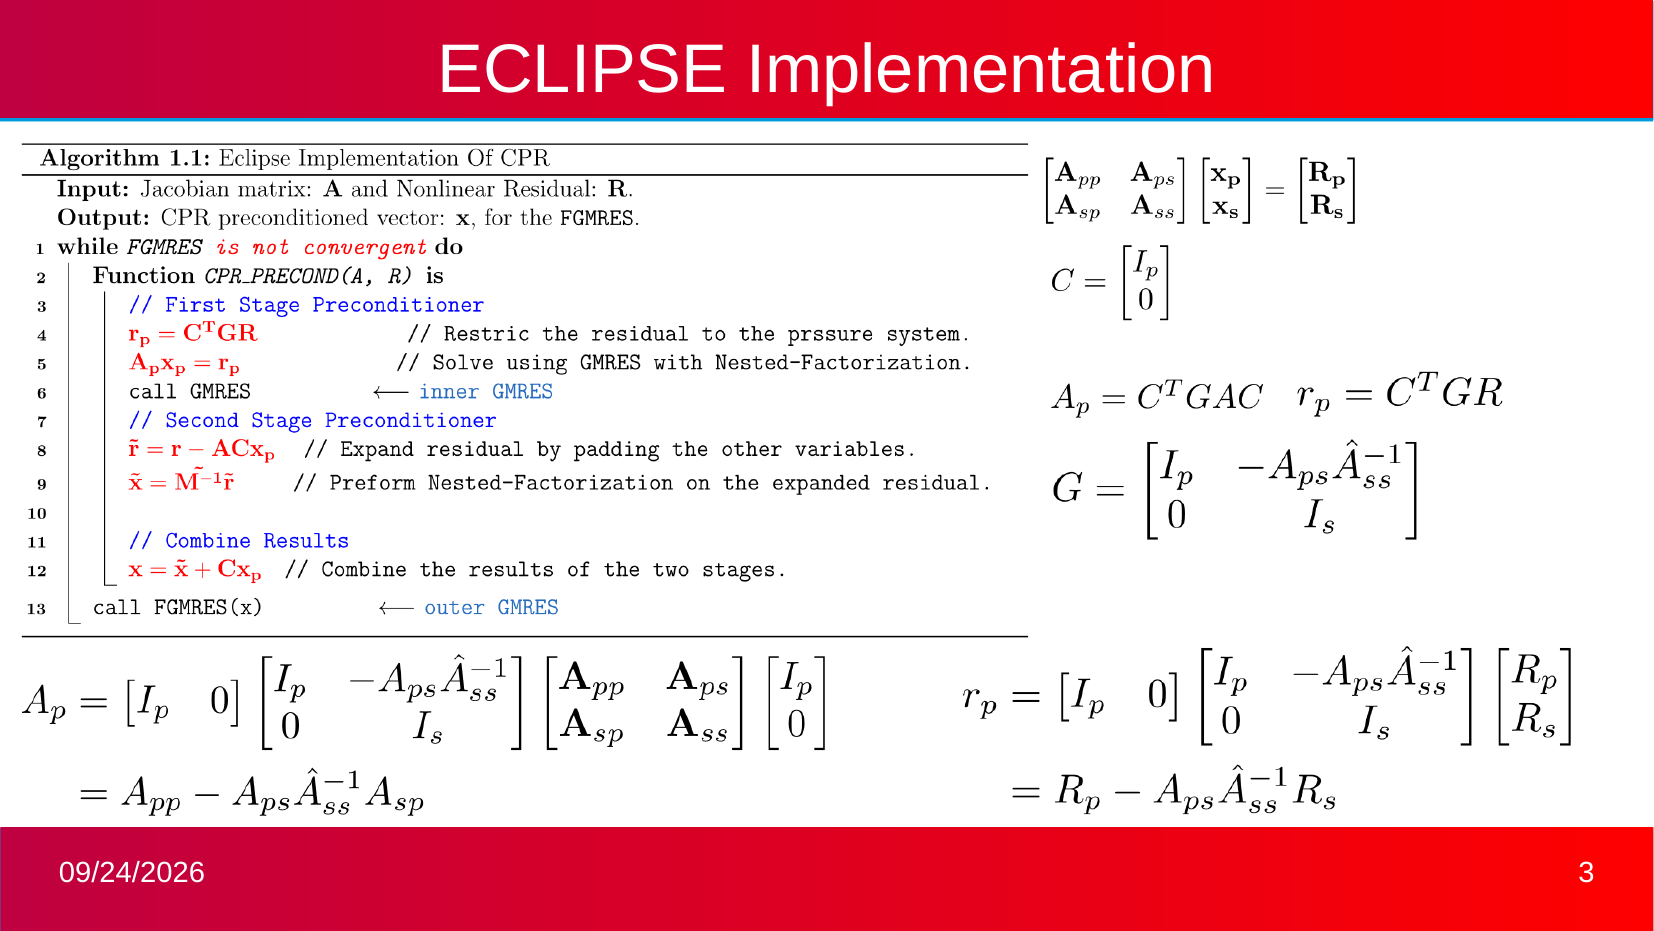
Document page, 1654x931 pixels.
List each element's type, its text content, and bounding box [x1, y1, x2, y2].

picture [1050, 434, 1420, 544]
picture [22, 646, 836, 820]
picture [14, 135, 1582, 821]
title ECLIPSE Implementation [59, 29, 1595, 108]
picture [1294, 368, 1506, 421]
picture [1048, 376, 1268, 421]
